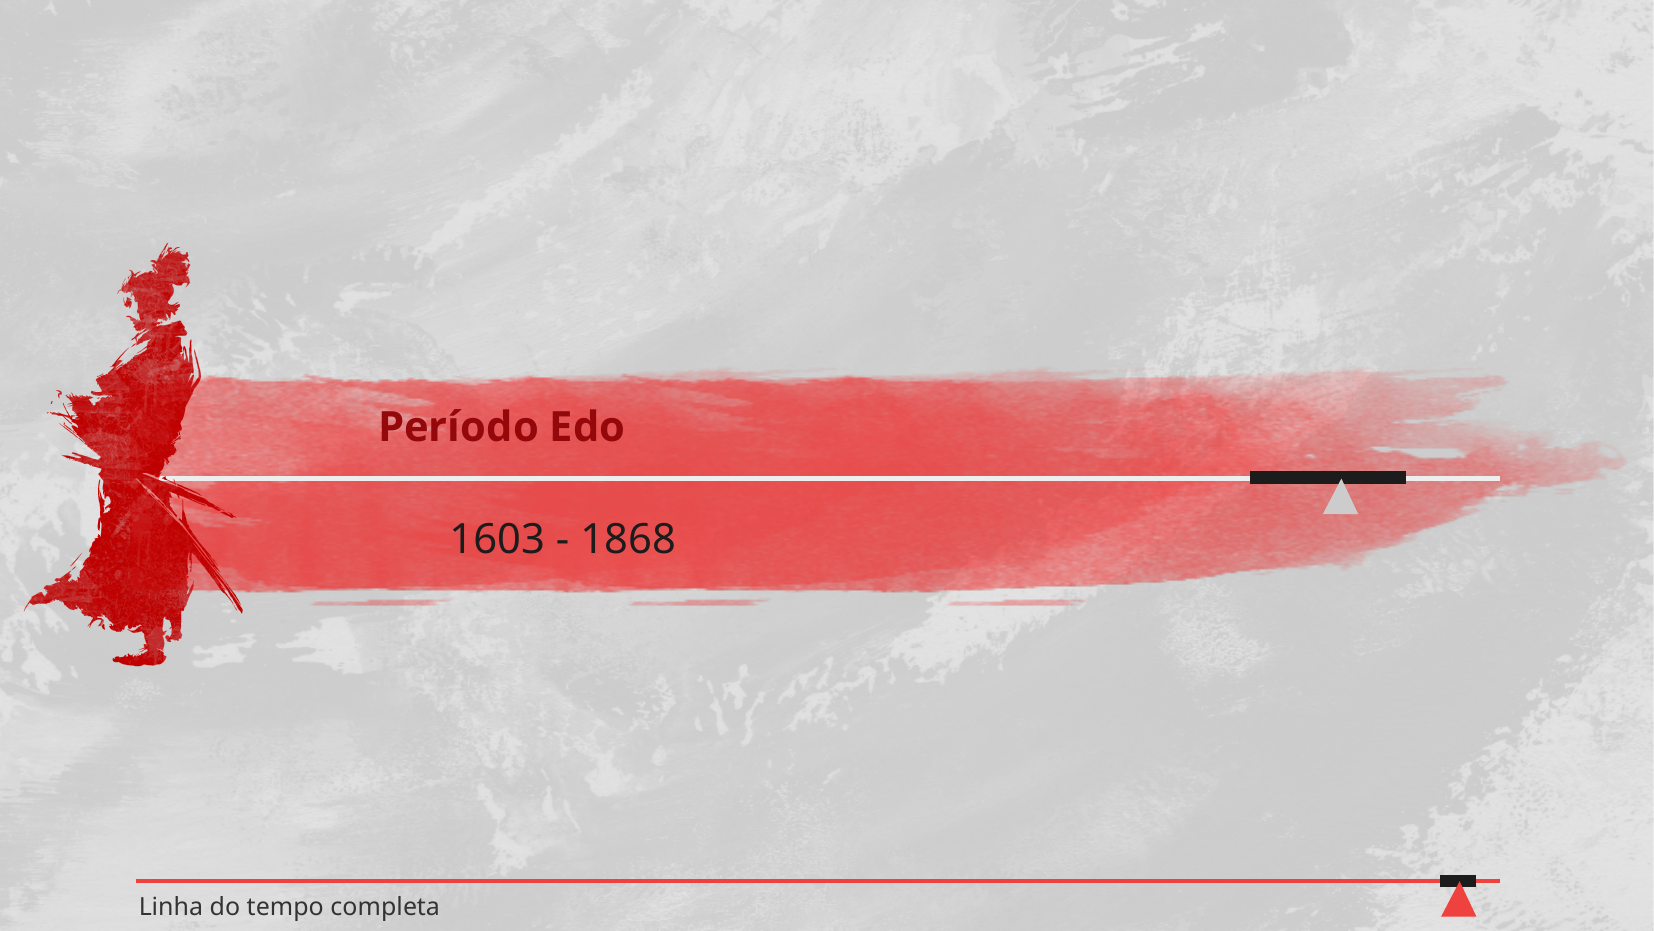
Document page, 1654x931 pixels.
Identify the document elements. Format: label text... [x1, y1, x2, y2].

text_box 1603 - 1868 [434, 500, 683, 571]
text_box [1441, 881, 1477, 917]
text_box Período Edo [363, 389, 804, 515]
text_box [1322, 478, 1359, 515]
picture [0, 0, 1654, 931]
text_box Linha do tempo completa [124, 880, 532, 926]
